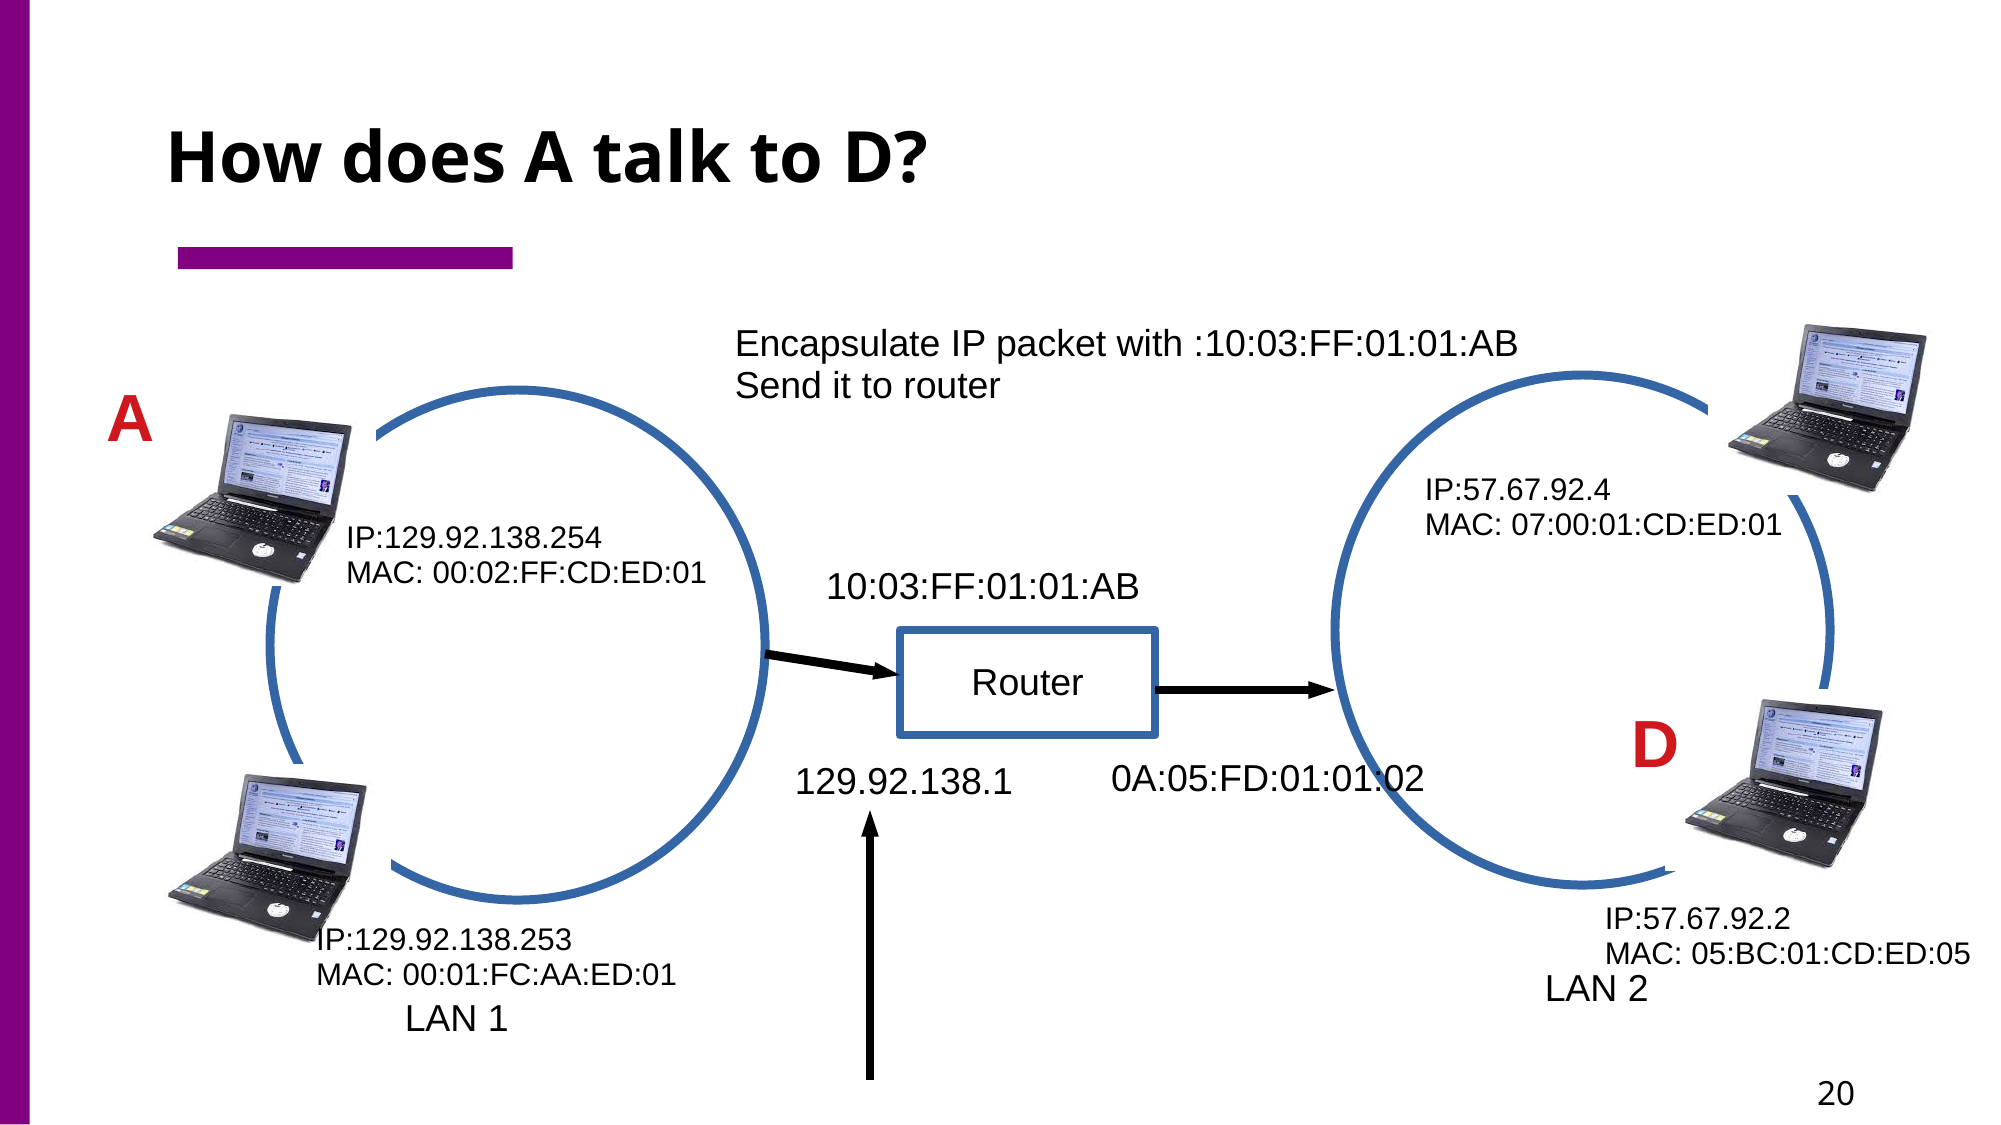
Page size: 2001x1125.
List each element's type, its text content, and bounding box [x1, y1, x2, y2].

text_box IP:129.92.138.253 MAC: 00:01:FC:AA:ED:01 [301, 915, 736, 1056]
text_box 129.92.138.1 [780, 753, 1070, 811]
picture [1708, 314, 1951, 496]
text_box IP:57.67.92.4 MAC: 07:00:01:CD:ED:01 [1410, 464, 1844, 606]
text_box How does A talk to D? [151, 0, 1849, 212]
picture [149, 404, 376, 586]
text_box 0A:05:FD:01:01:02 [1096, 750, 1456, 807]
picture [1665, 689, 1907, 871]
text_box IP:57.67.92.2 MAC: 05:BC:01:CD:ED:05 [1590, 894, 2000, 1036]
text_box LAN 2 [1530, 960, 1590, 1017]
text_box D [1616, 699, 1695, 790]
text_box Encapsulate IP packet with :10:03:FF:01:01:AB Send it to router [720, 314, 1534, 414]
picture [148, 764, 391, 946]
text_box A [91, 374, 149, 655]
text_box IP:129.92.138.254 MAC: 00:02:FF:CD:ED:01 [331, 513, 766, 654]
text_box Router [900, 630, 1156, 736]
text_box 10:03:FF:01:01:AB [811, 558, 1171, 616]
